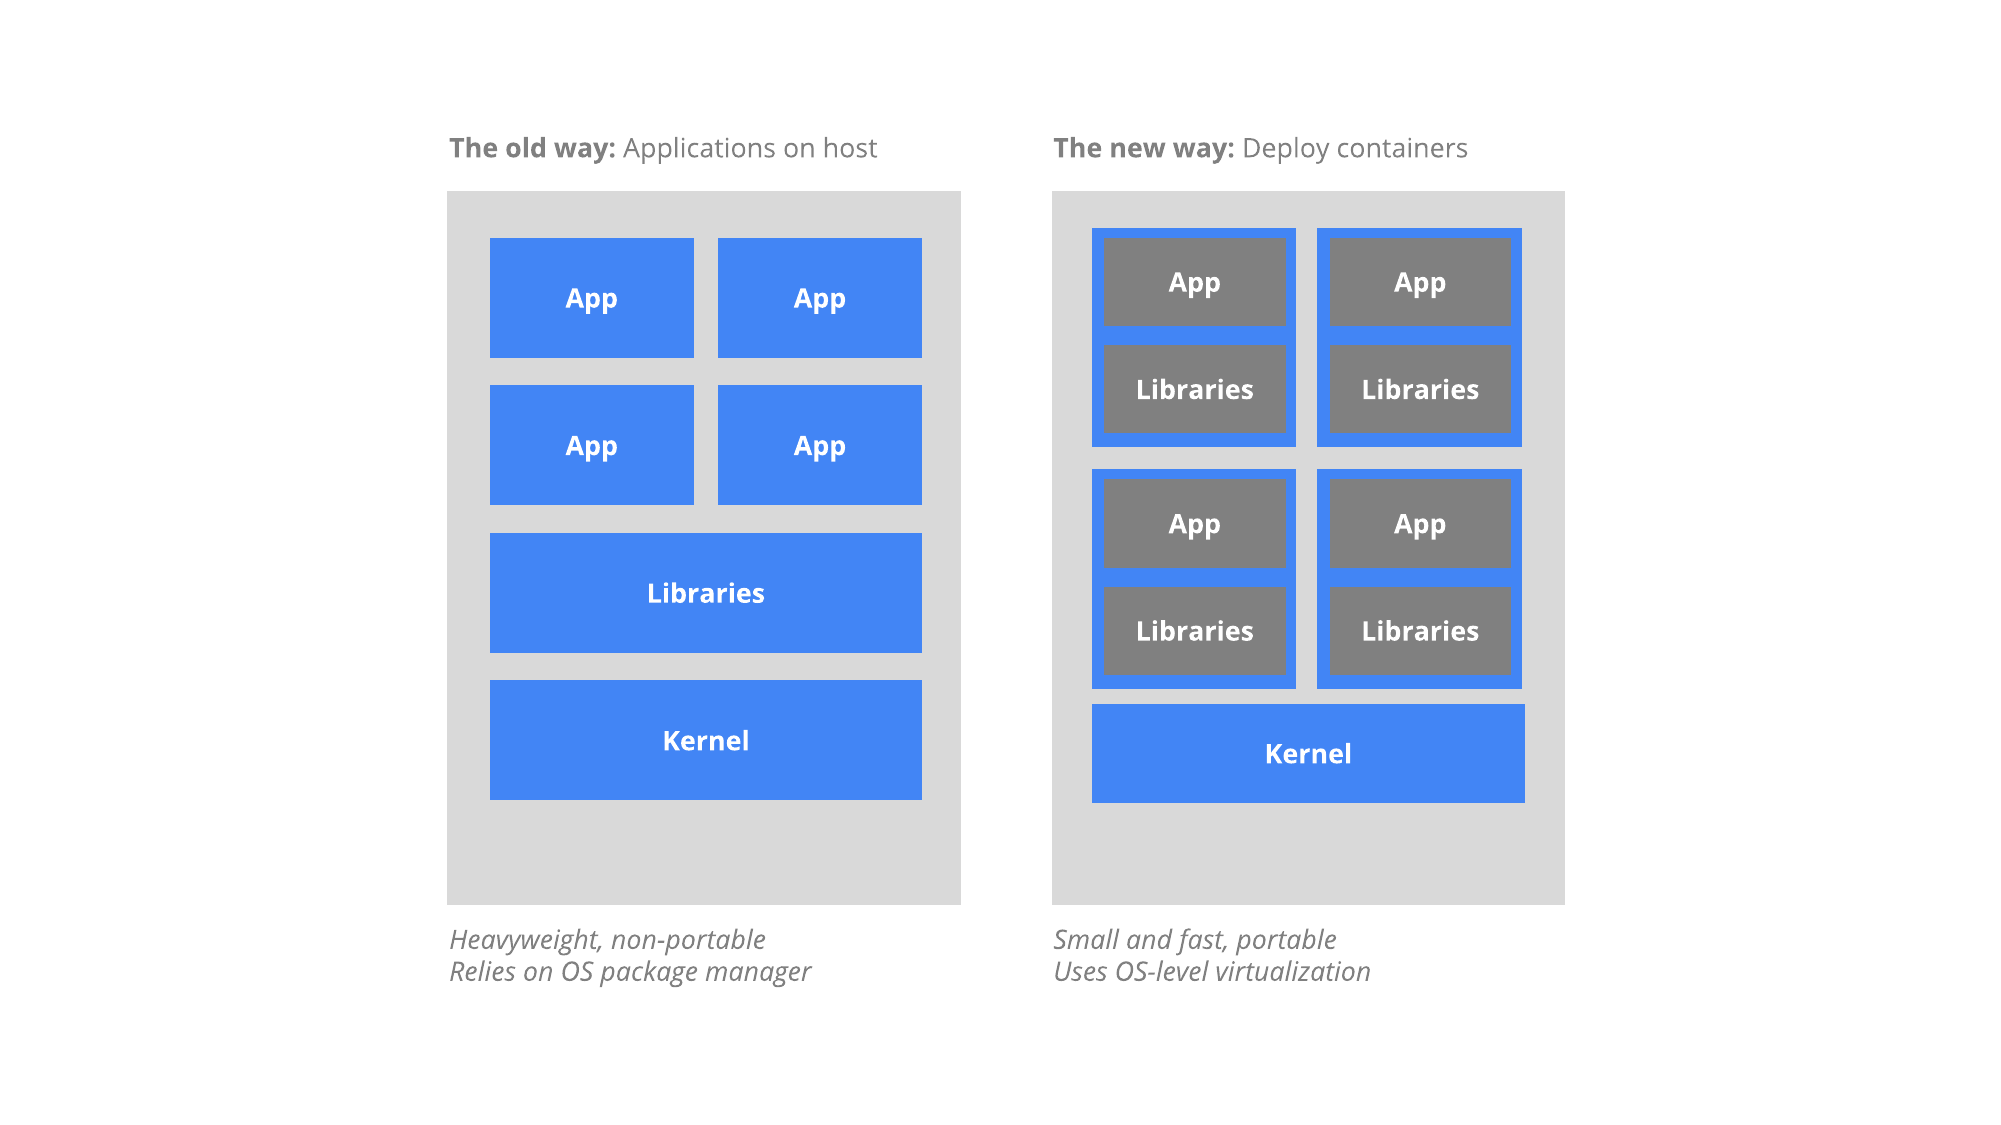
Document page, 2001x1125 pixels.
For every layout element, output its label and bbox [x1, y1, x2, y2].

picture [433, 129, 1567, 996]
